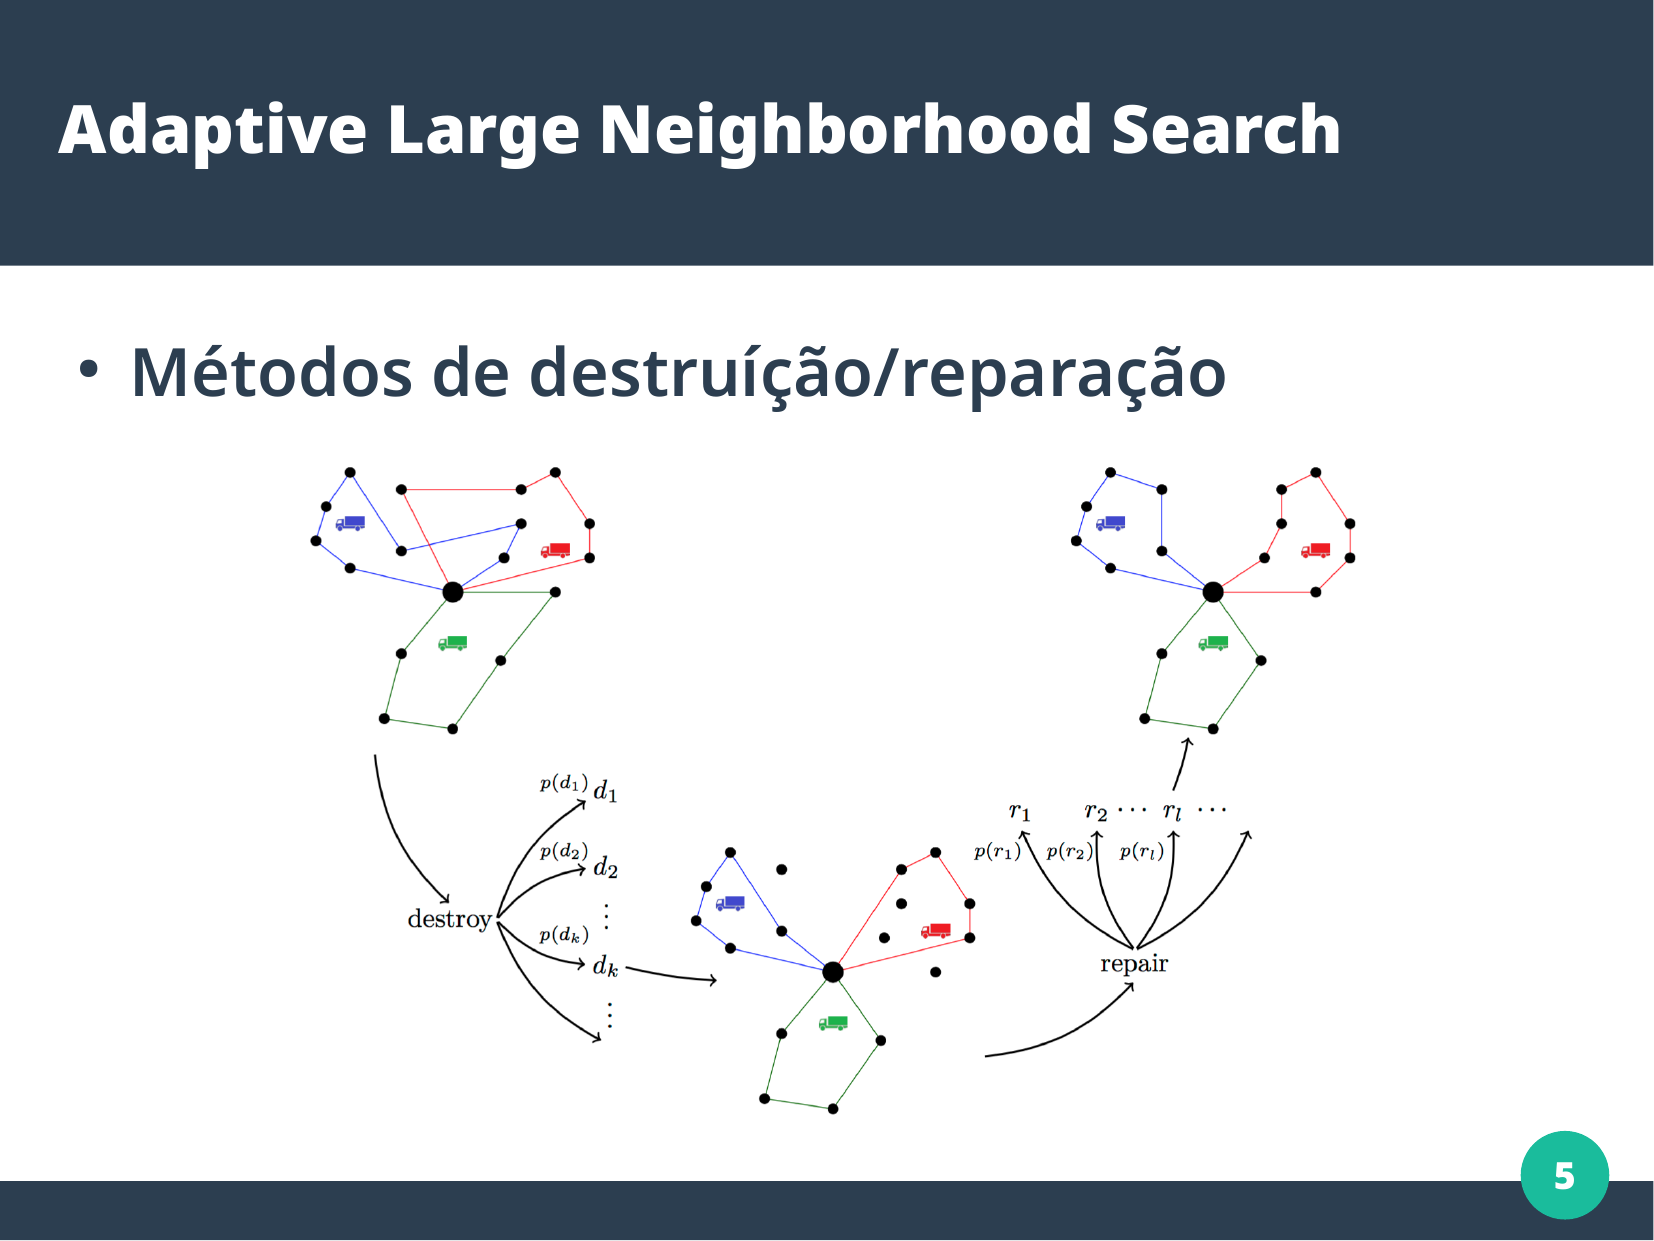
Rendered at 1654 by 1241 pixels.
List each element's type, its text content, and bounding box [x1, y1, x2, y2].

list Métodos de destruíção/reparação [59, 324, 1595, 1152]
picture [289, 451, 1365, 1123]
title Adaptive Large Neighborhood Search [59, 49, 1595, 207]
